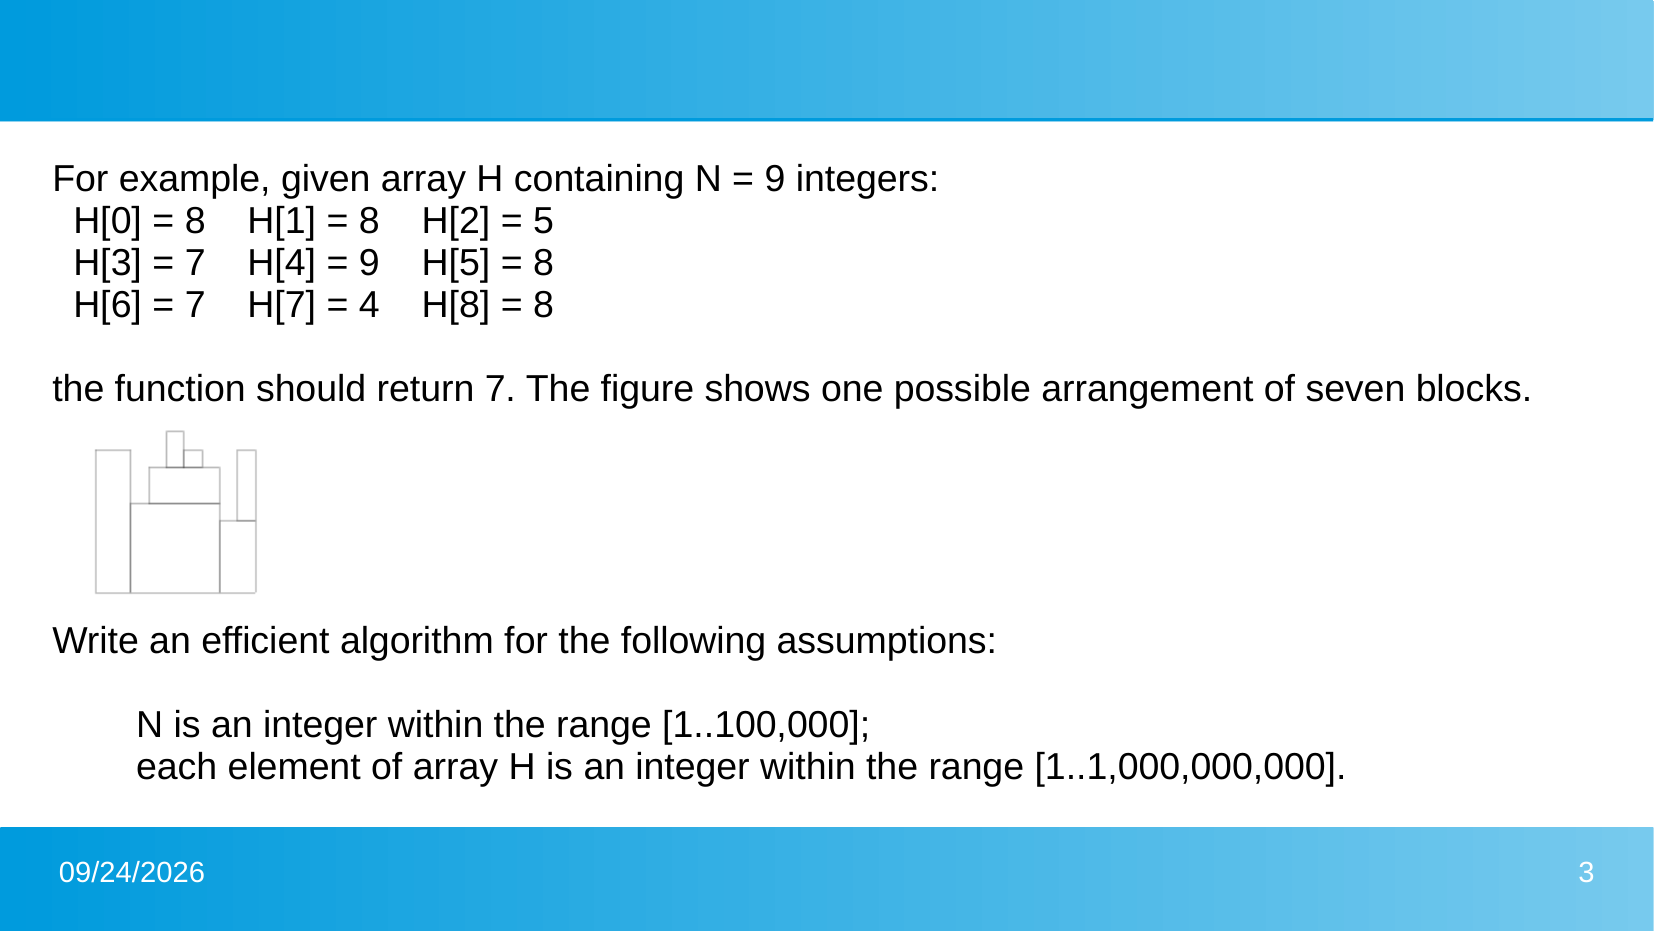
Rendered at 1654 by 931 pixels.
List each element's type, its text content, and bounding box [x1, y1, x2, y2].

text_box For example, given array H containing N = 9 integers: H[0] = 8 H[1] = 8 H[2] = 5 H[3] = 7 H[4] = 9 H[5] = 8 H[6] = 7 H[7] = 4 H[8] = 8 the function should return 7. The figure shows one possible arrangement of seven blocks. Write an efficient algorithm for the following assumptions: N is an integer within the range [1..100,000]; each element of array H is an integer within the range [1..1,000,000,000]. [37, 150, 1576, 795]
picture [75, 412, 279, 613]
